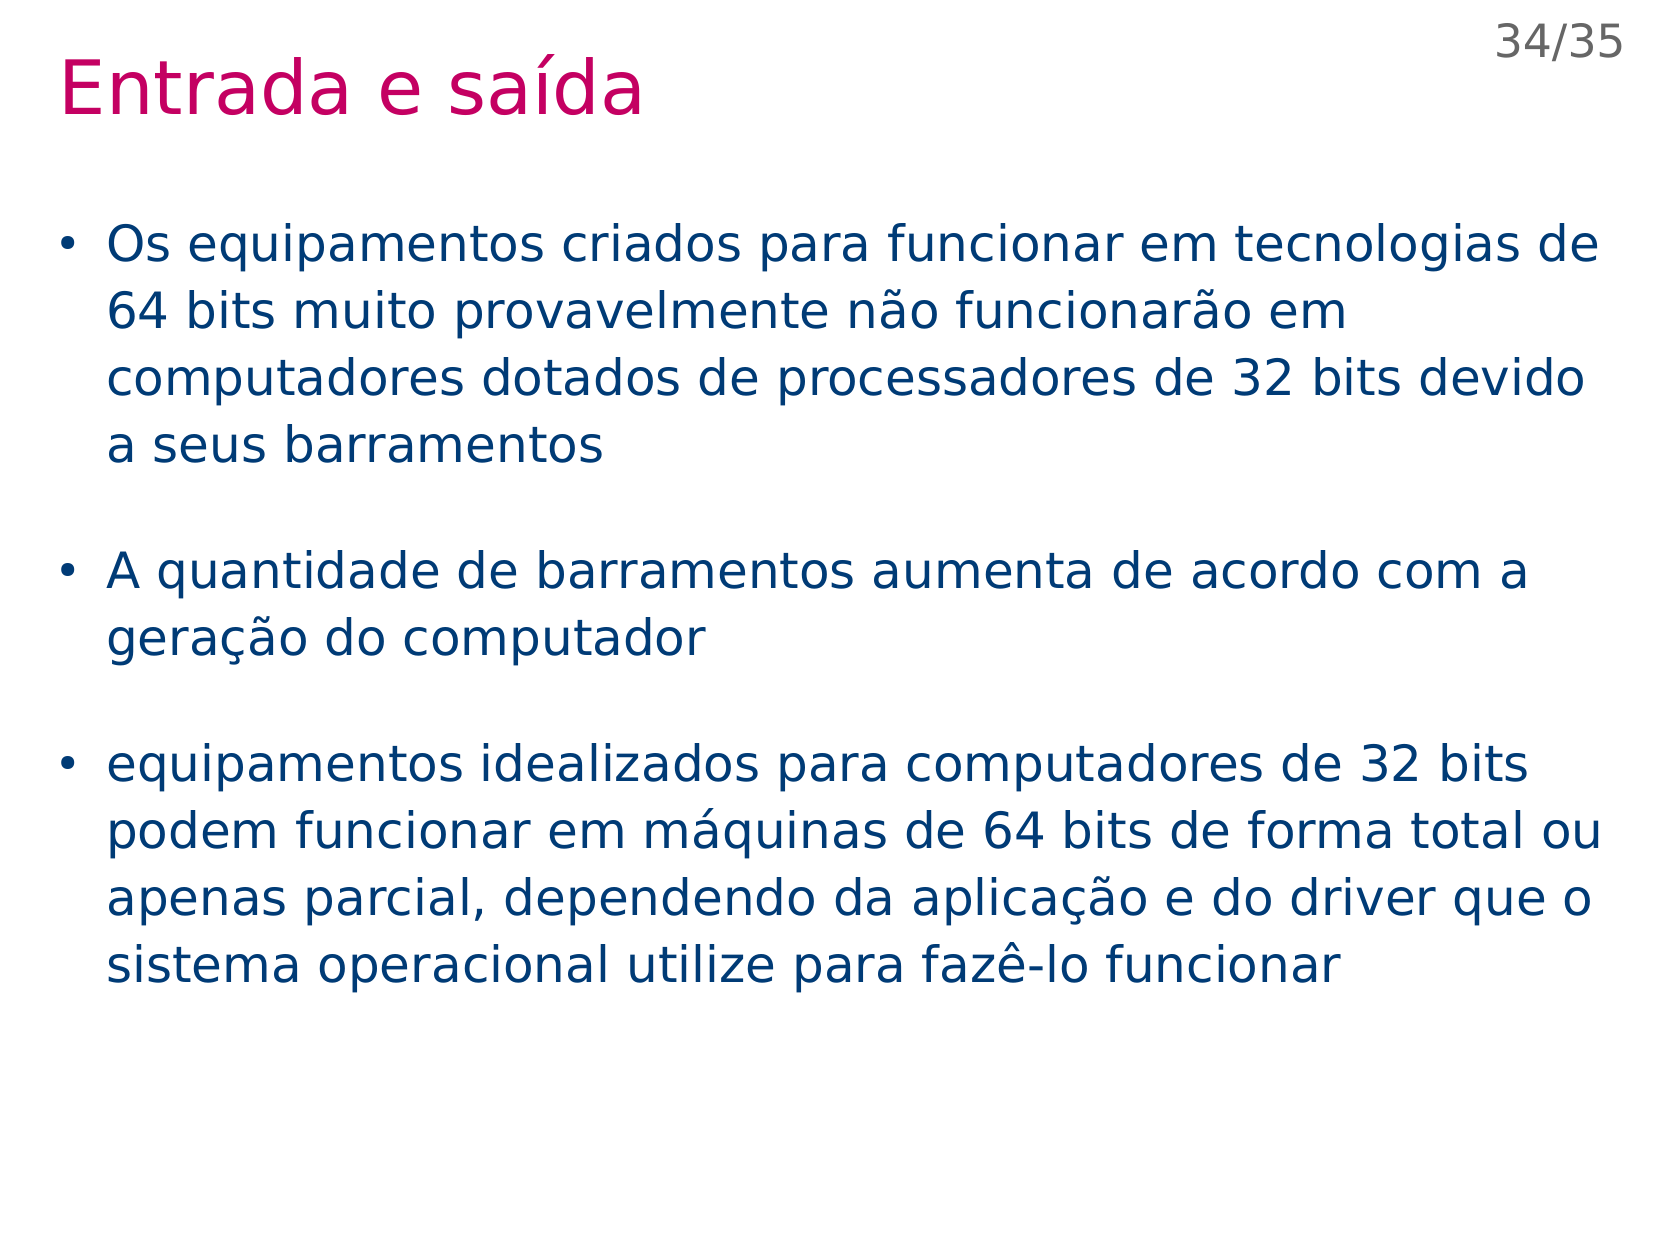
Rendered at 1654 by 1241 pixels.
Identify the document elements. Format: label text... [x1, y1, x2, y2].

title Entrada e saída [59, 29, 1625, 148]
list Os equipamentos criados para funcionar em tecnologias de 64 bits muito provavelmente não funcionarão em computadores dotados de processadores de 32 bits devido a seus barramentos A quantidade de barramentos aumenta de acordo com a geração do computador equipamentos idealizados para computadores de 32 bits podem funcionar em máquinas de 64 bits de forma total ou apenas parcial, dependendo da aplicação e do driver que o sistema operacional utilize para fazê-lo funcionar [59, 206, 1625, 1211]
